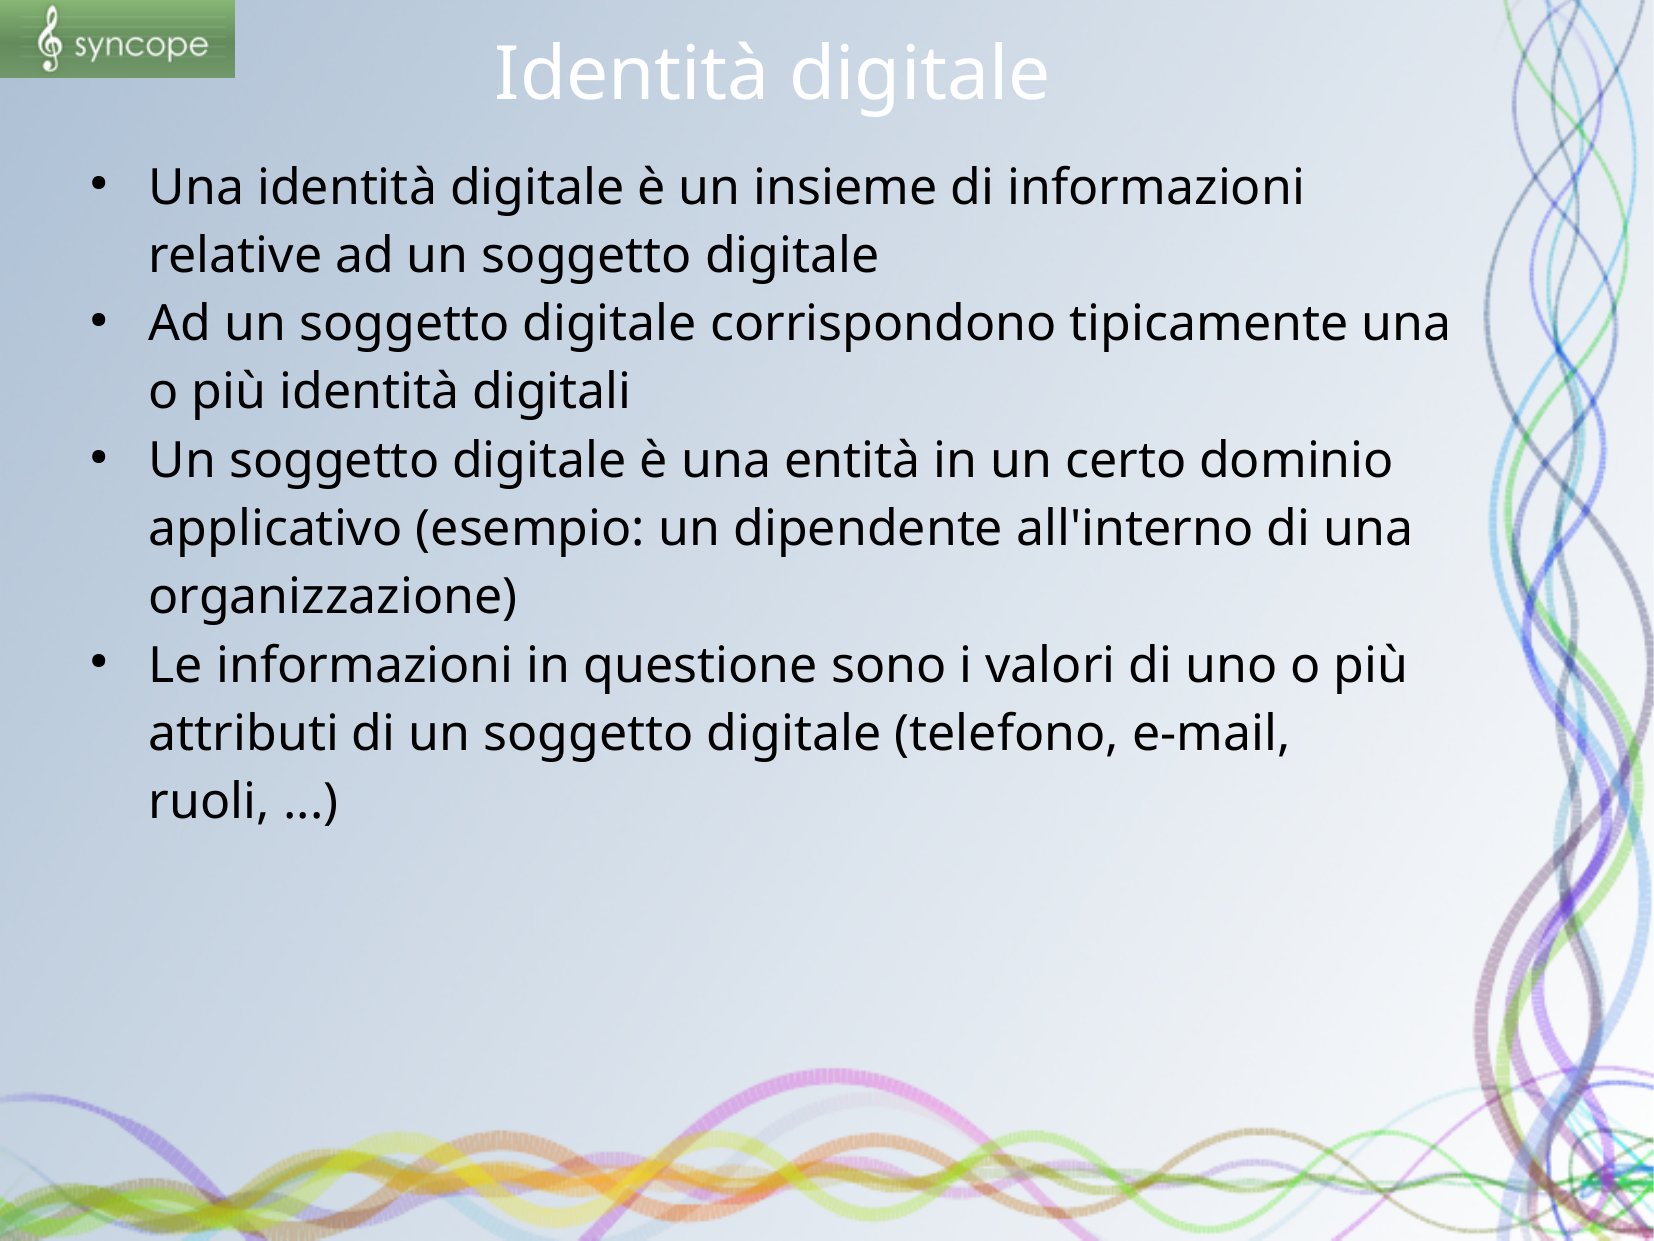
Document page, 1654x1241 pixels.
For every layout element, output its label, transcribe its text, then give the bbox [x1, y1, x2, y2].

text_box Identità digitale [479, 12, 1174, 143]
picture [0, 0, 1654, 1241]
text_box Una identità digitale è un insieme di informazioni relative ad un soggetto digitale Ad un soggetto digitale corrispondono tipicamente una o più identità digitali Un soggetto digitale è una entità in un certo dominio applicativo (esempio: un dipendente all'interno di una organizzazione) Le informazioni in questione sono i valori di uno o più attributi di un soggetto digitale (telefono, e-mail, ruoli, ...) [75, 143, 1486, 926]
